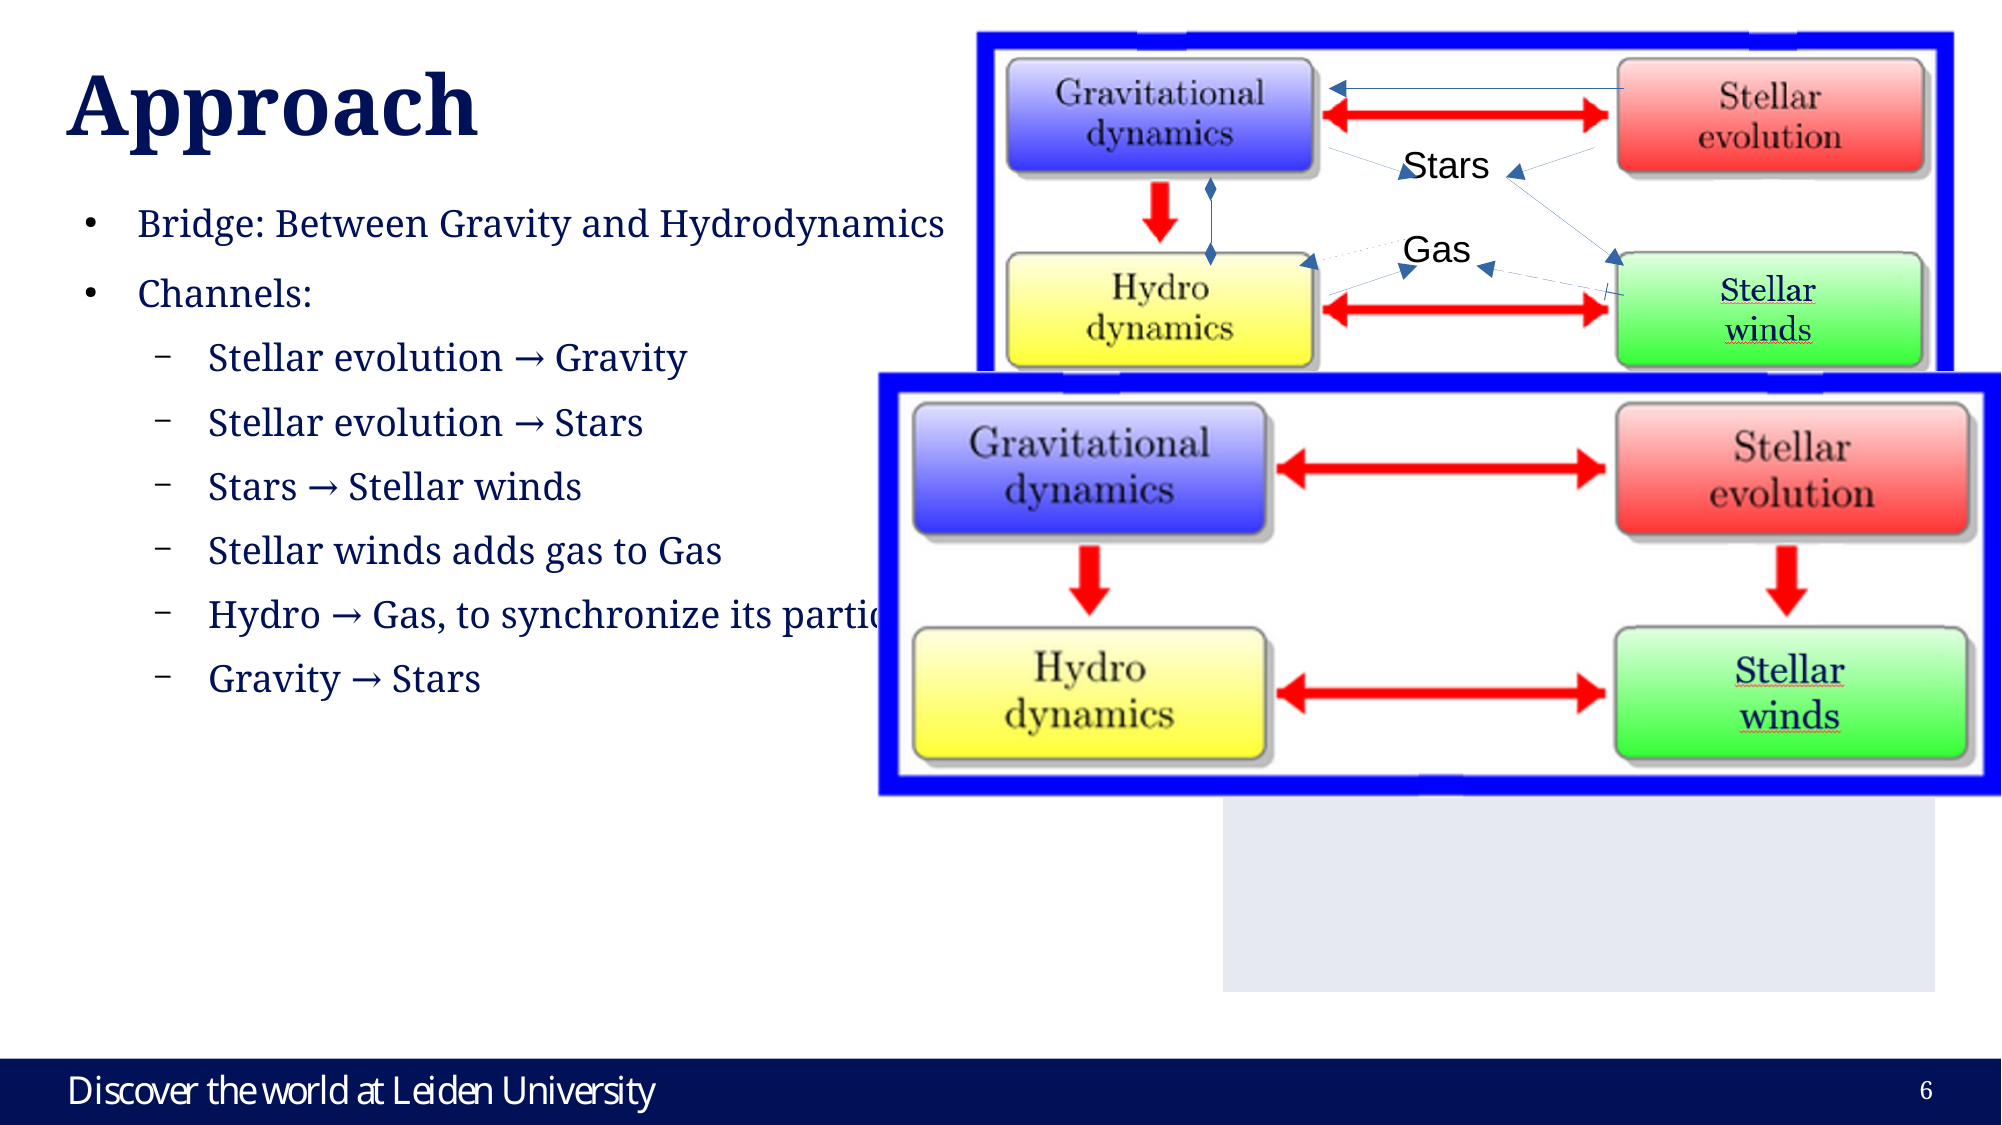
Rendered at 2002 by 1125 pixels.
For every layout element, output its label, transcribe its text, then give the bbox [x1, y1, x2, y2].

picture [877, 29, 2001, 993]
slide_number <number> [1498, 1061, 1949, 1122]
title Approach [66, 66, 974, 138]
text_box Stars Gas [1387, 137, 1506, 278]
list Bridge: Between Gravity and Hydrodynamics Channels: Stellar evolution → Gravity Stellar evolution → Stars Stars → Stellar winds Stellar winds adds gas to Gas Hydro → Gas, to synchronize its particles Gravity → Stars [66, 205, 1190, 993]
